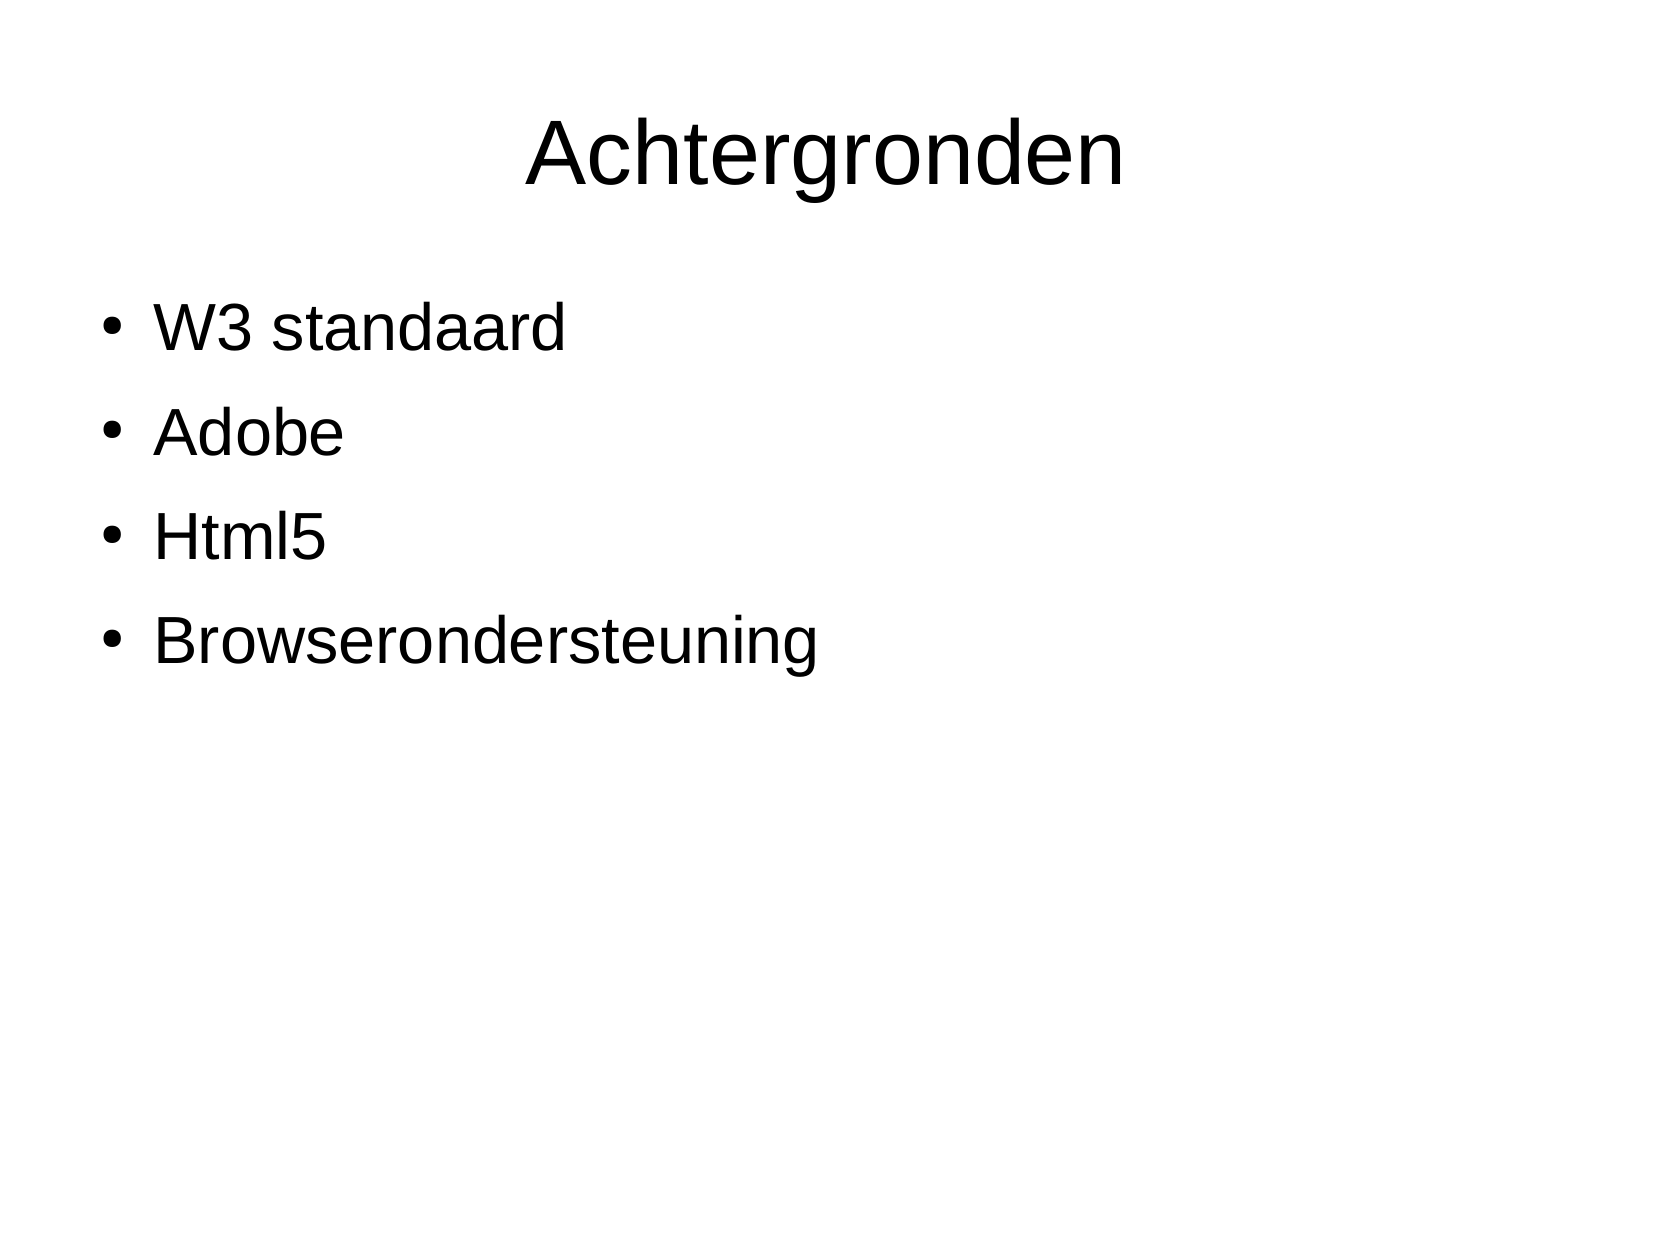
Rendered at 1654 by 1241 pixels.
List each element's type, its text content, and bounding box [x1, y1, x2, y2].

title Achtergronden [82, 49, 1571, 257]
list W3 standaard Adobe Html5 Browserondersteuning [82, 290, 1571, 1010]
